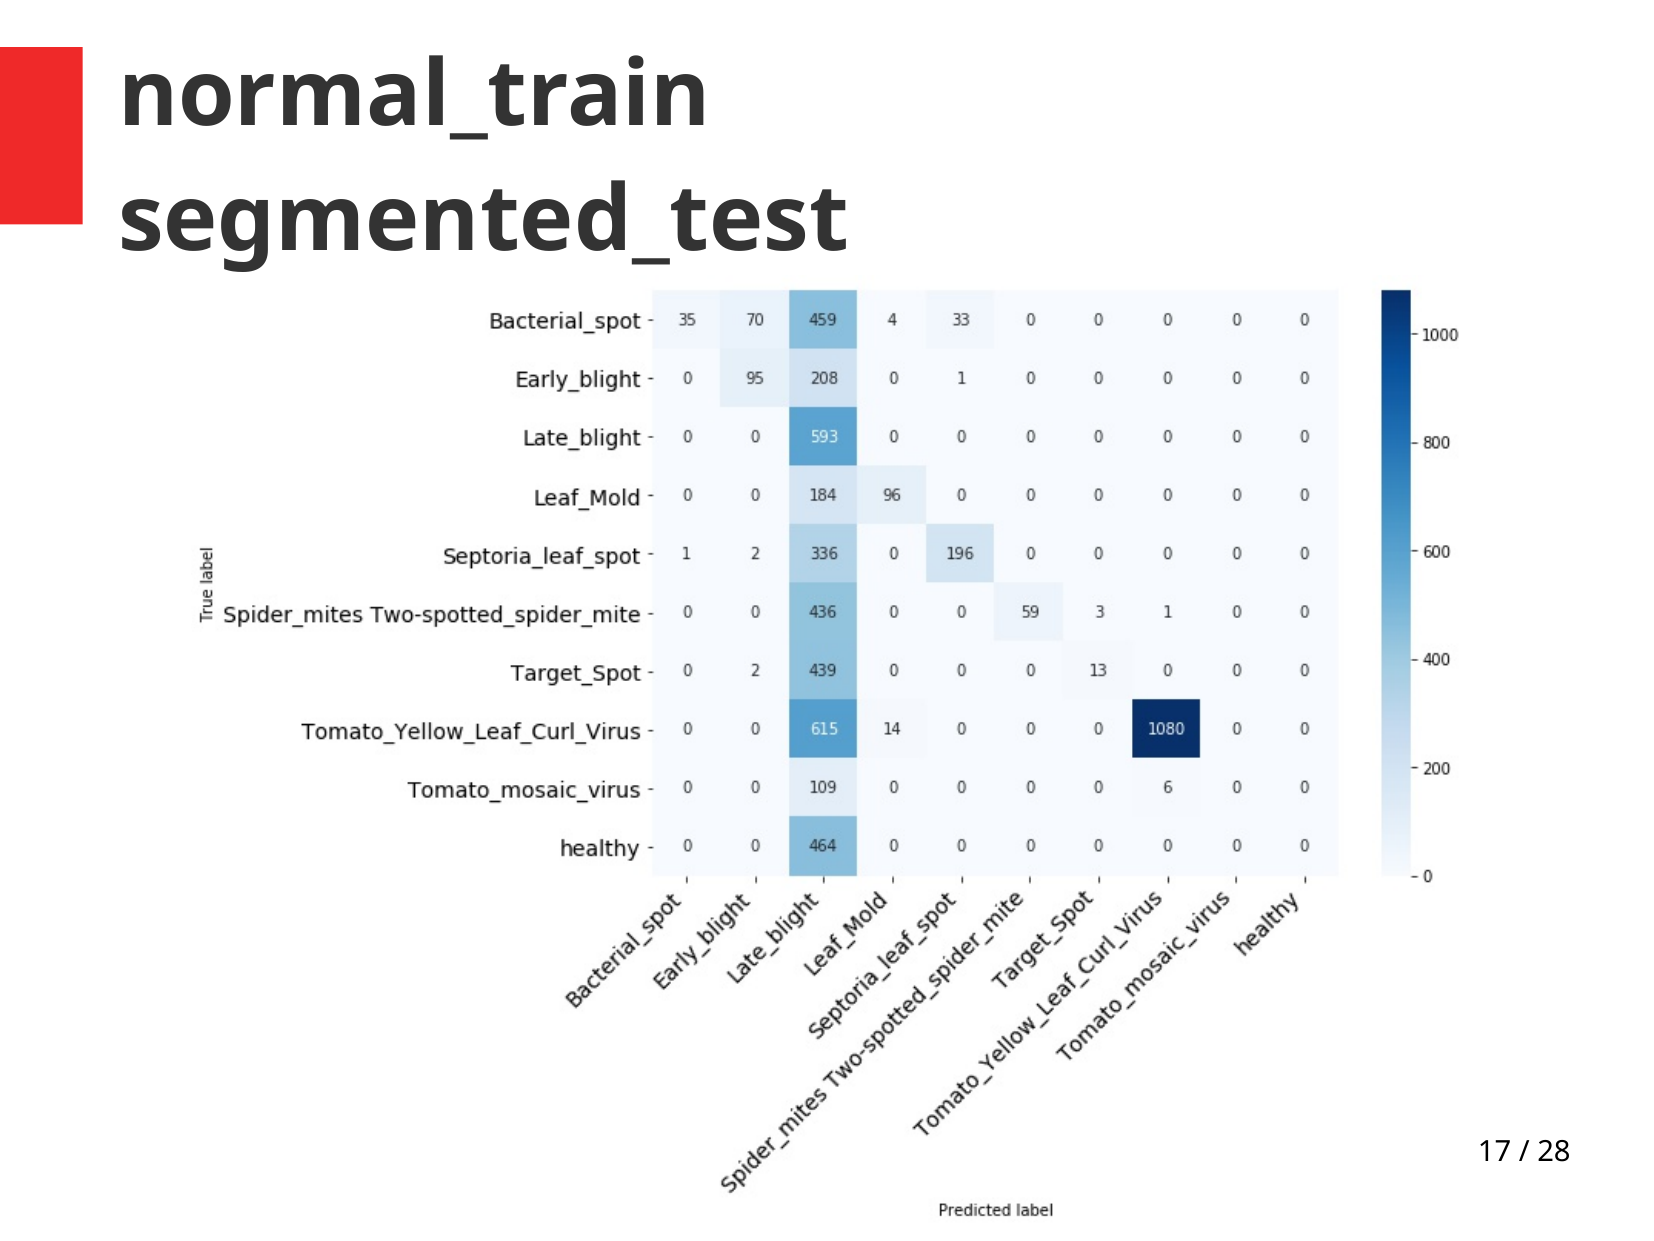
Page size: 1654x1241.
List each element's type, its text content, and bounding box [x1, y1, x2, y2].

title normal_train segmented_test [118, 45, 1571, 260]
picture [191, 275, 1471, 1231]
